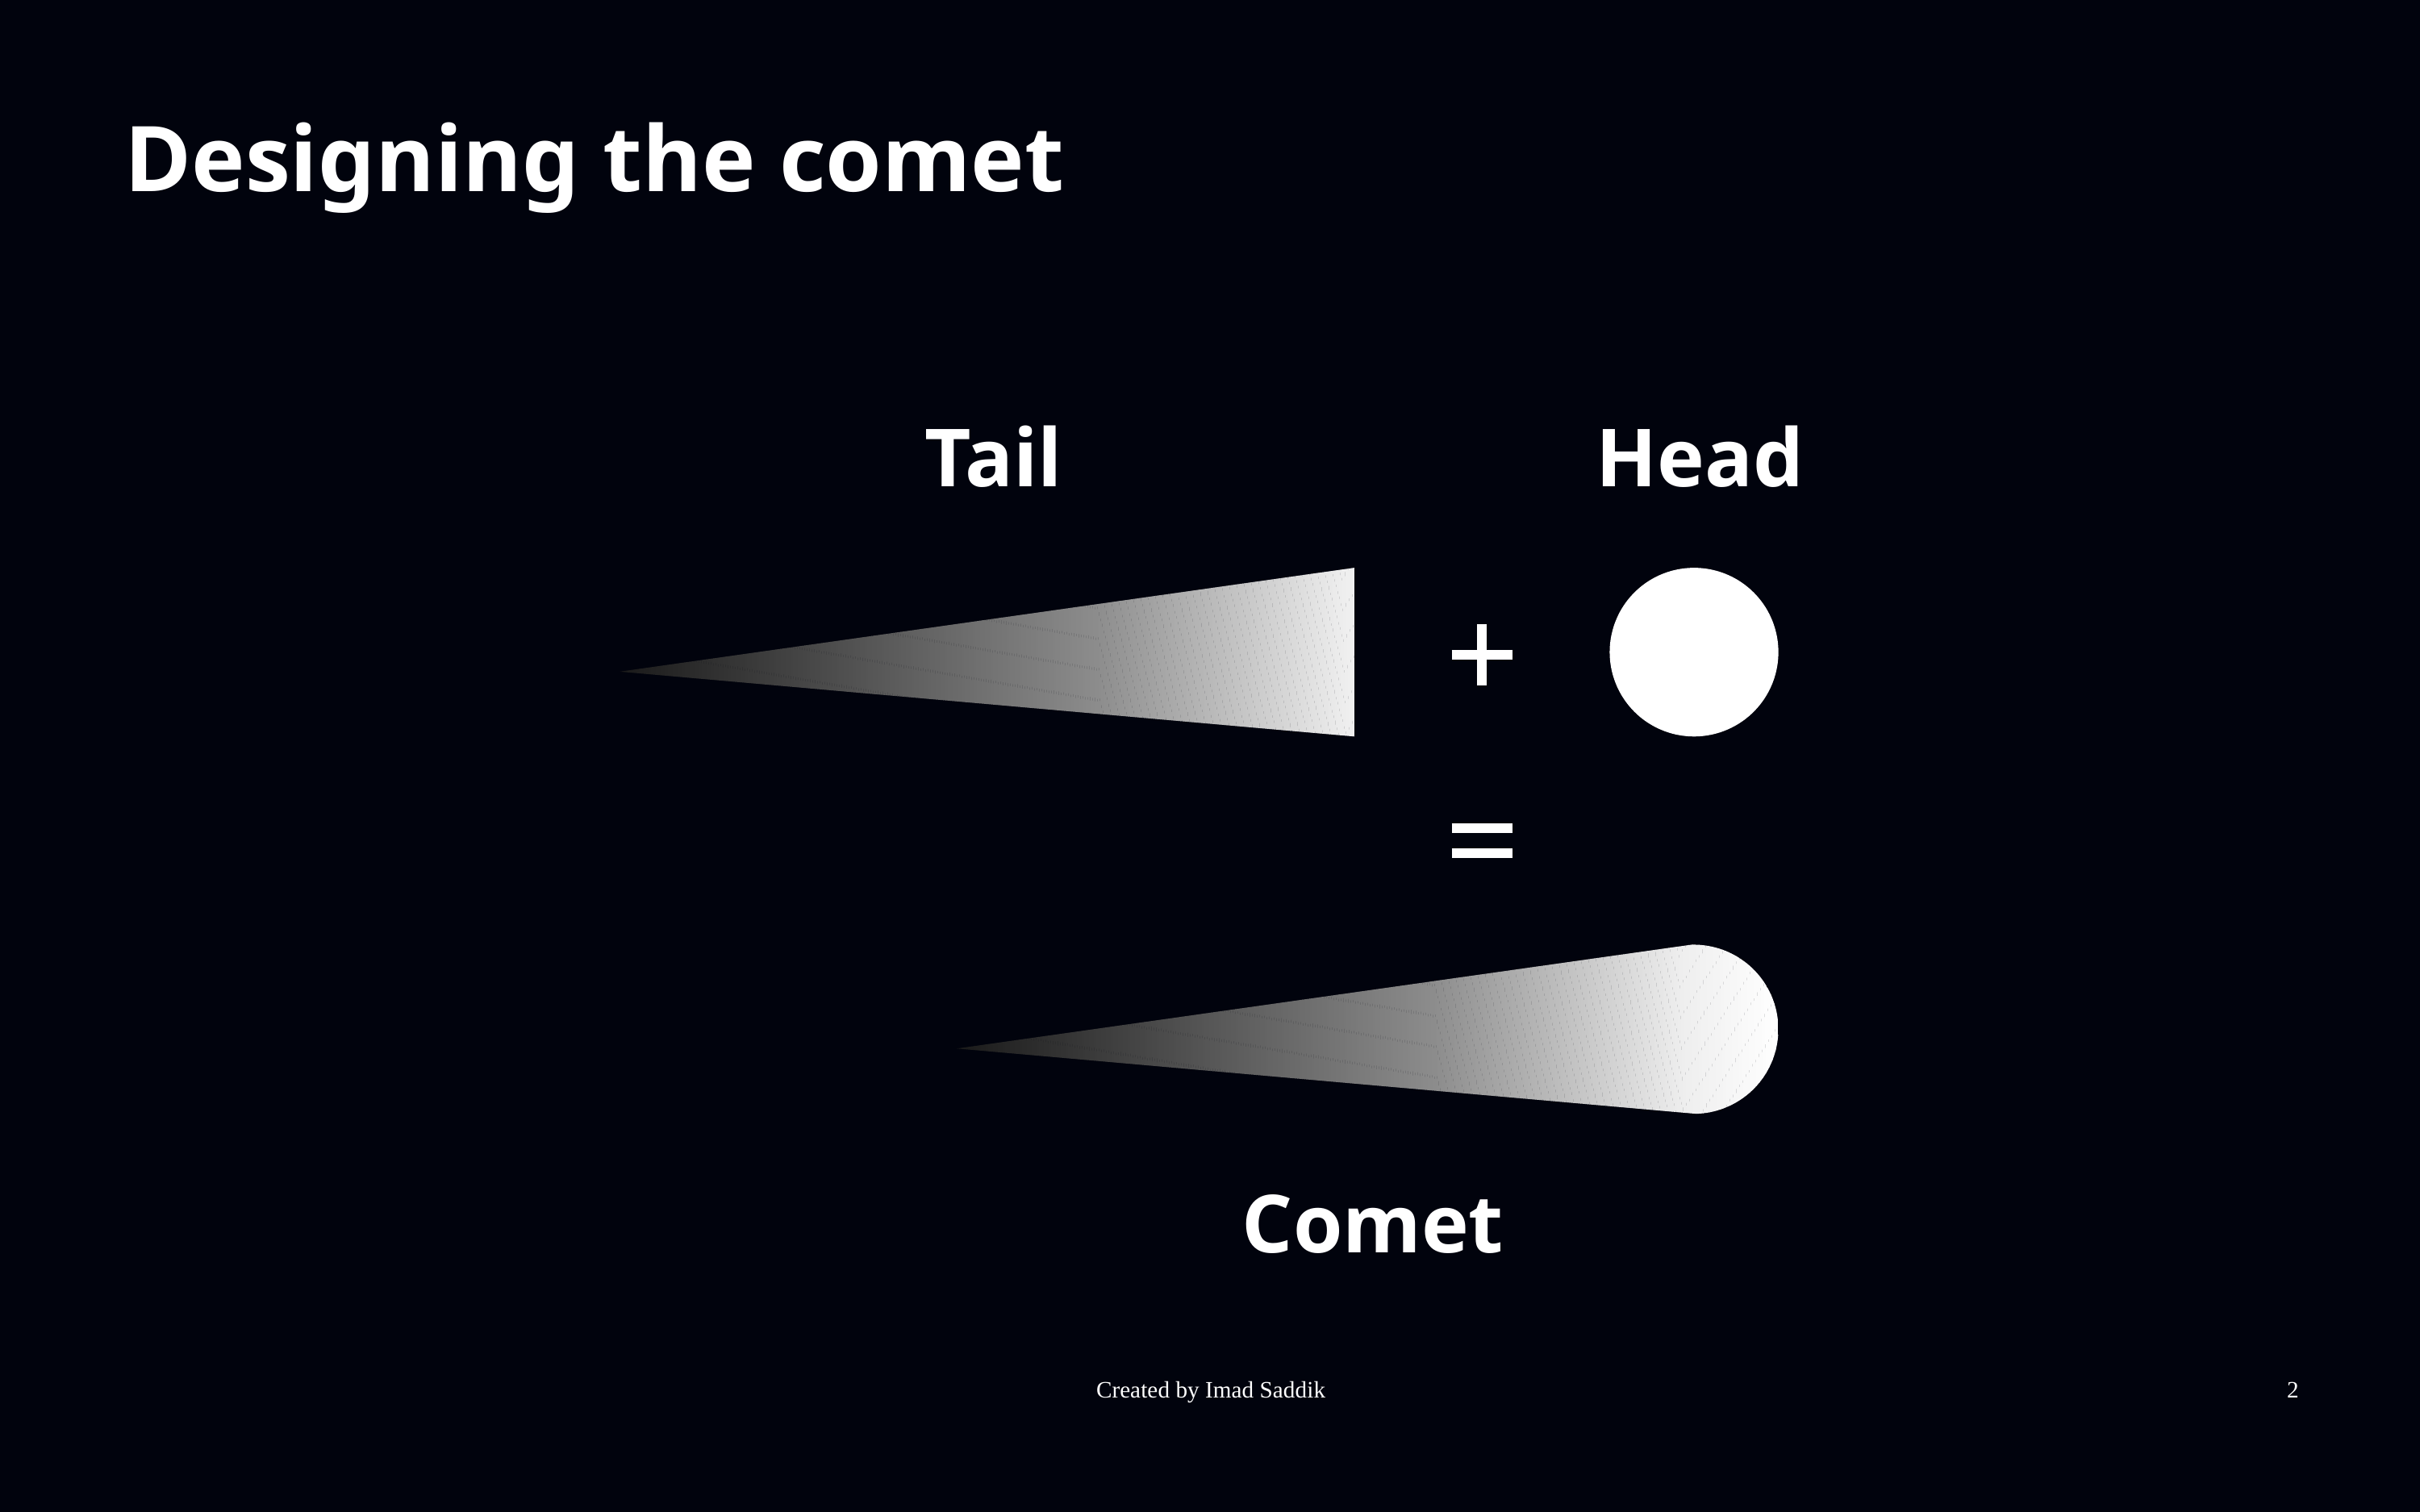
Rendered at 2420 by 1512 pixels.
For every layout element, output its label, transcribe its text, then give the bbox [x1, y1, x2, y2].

picture [635, 789, 1839, 1290]
picture [1428, 389, 1839, 783]
text_box Designing the comet [112, 61, 1411, 251]
picture [581, 389, 1405, 761]
